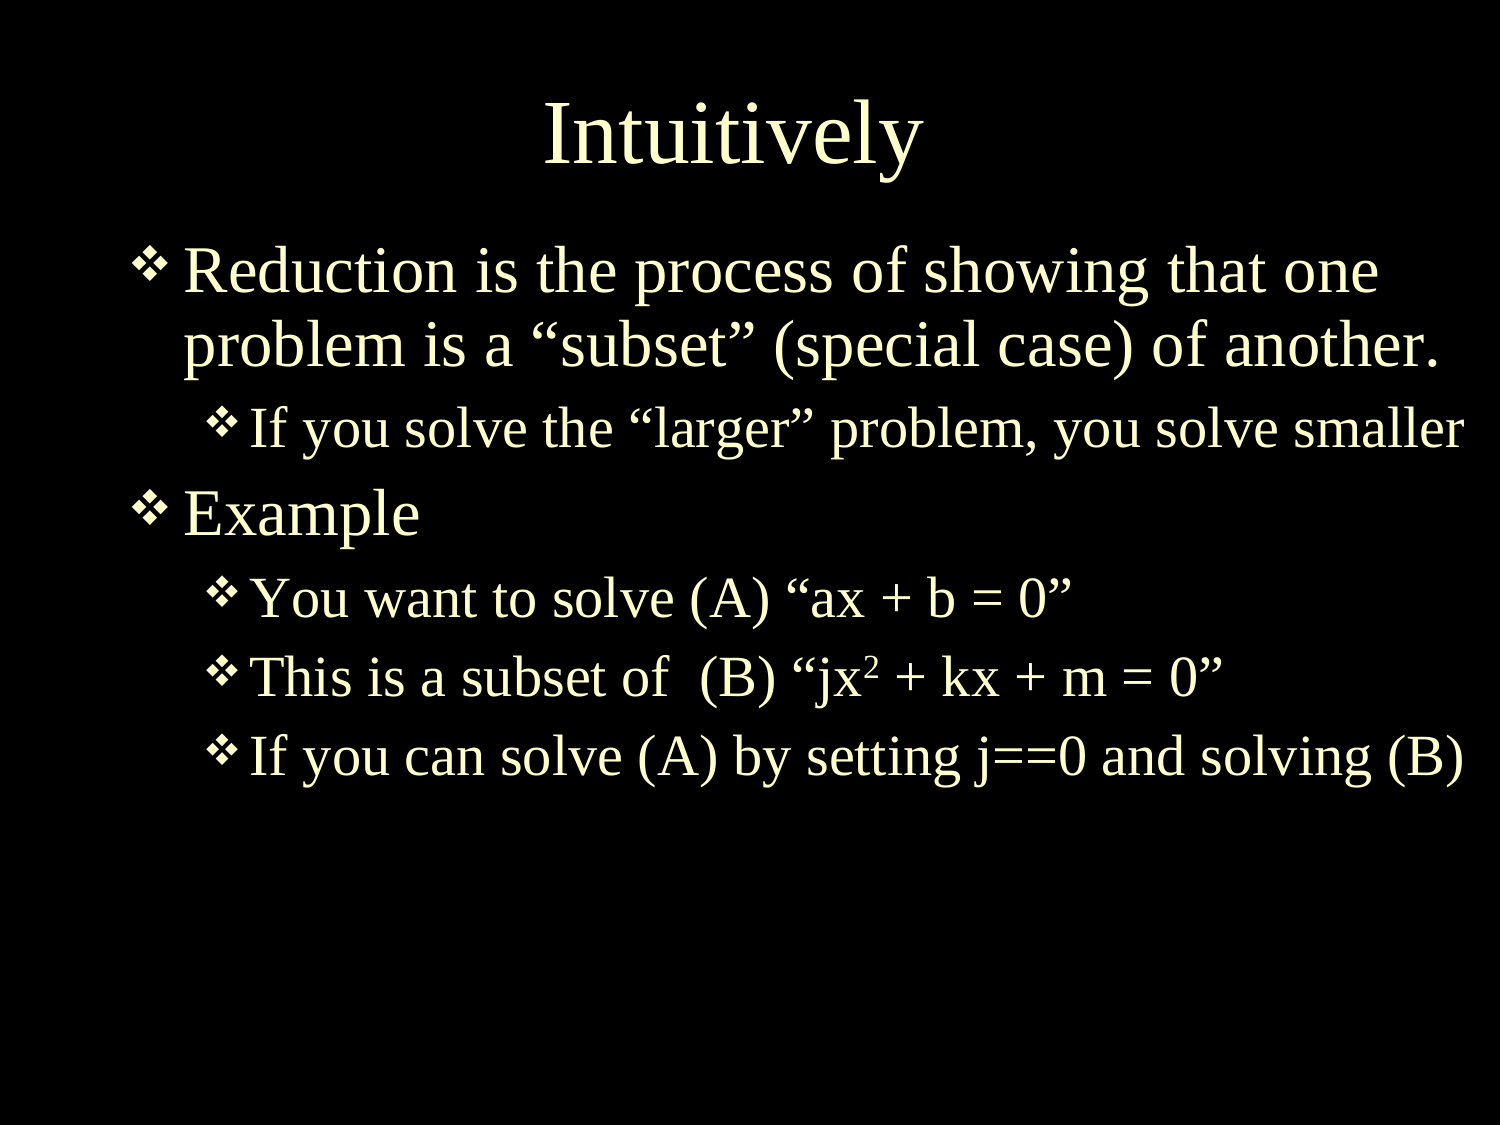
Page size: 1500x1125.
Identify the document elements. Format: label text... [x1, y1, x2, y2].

list Reduction is the process of showing that one problem is a “subset” (special case) of another. If you solve the “larger” problem, you solve smaller Example You want to solve (A) “ax + b = 0” This is a subset of (B) “jx2 + kx + m = 0” If you can solve (A) by setting j==0 and solving (B) [112, 224, 1482, 1026]
title Intuitively [4, 37, 1463, 228]
